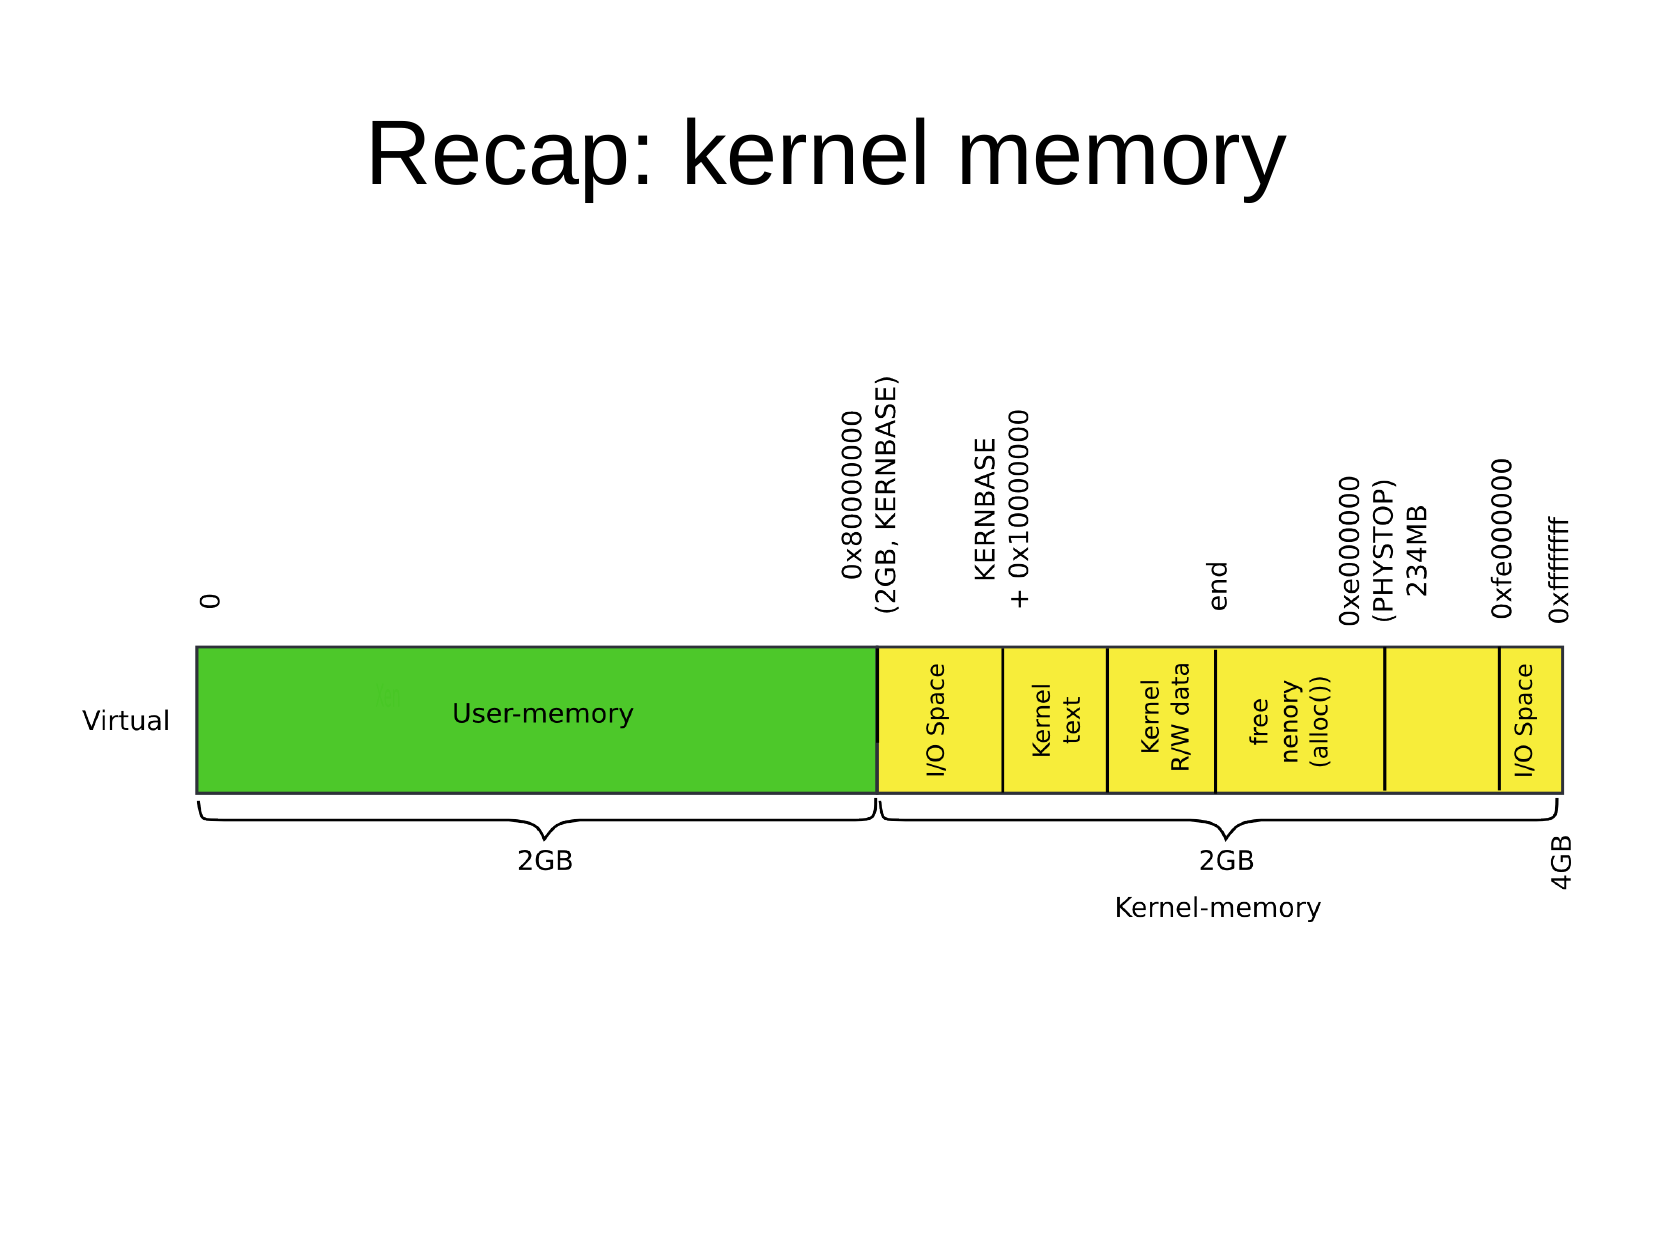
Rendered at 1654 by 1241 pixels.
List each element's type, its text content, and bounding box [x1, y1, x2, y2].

title Recap: kernel memory [82, 49, 1571, 257]
picture [82, 377, 1571, 922]
